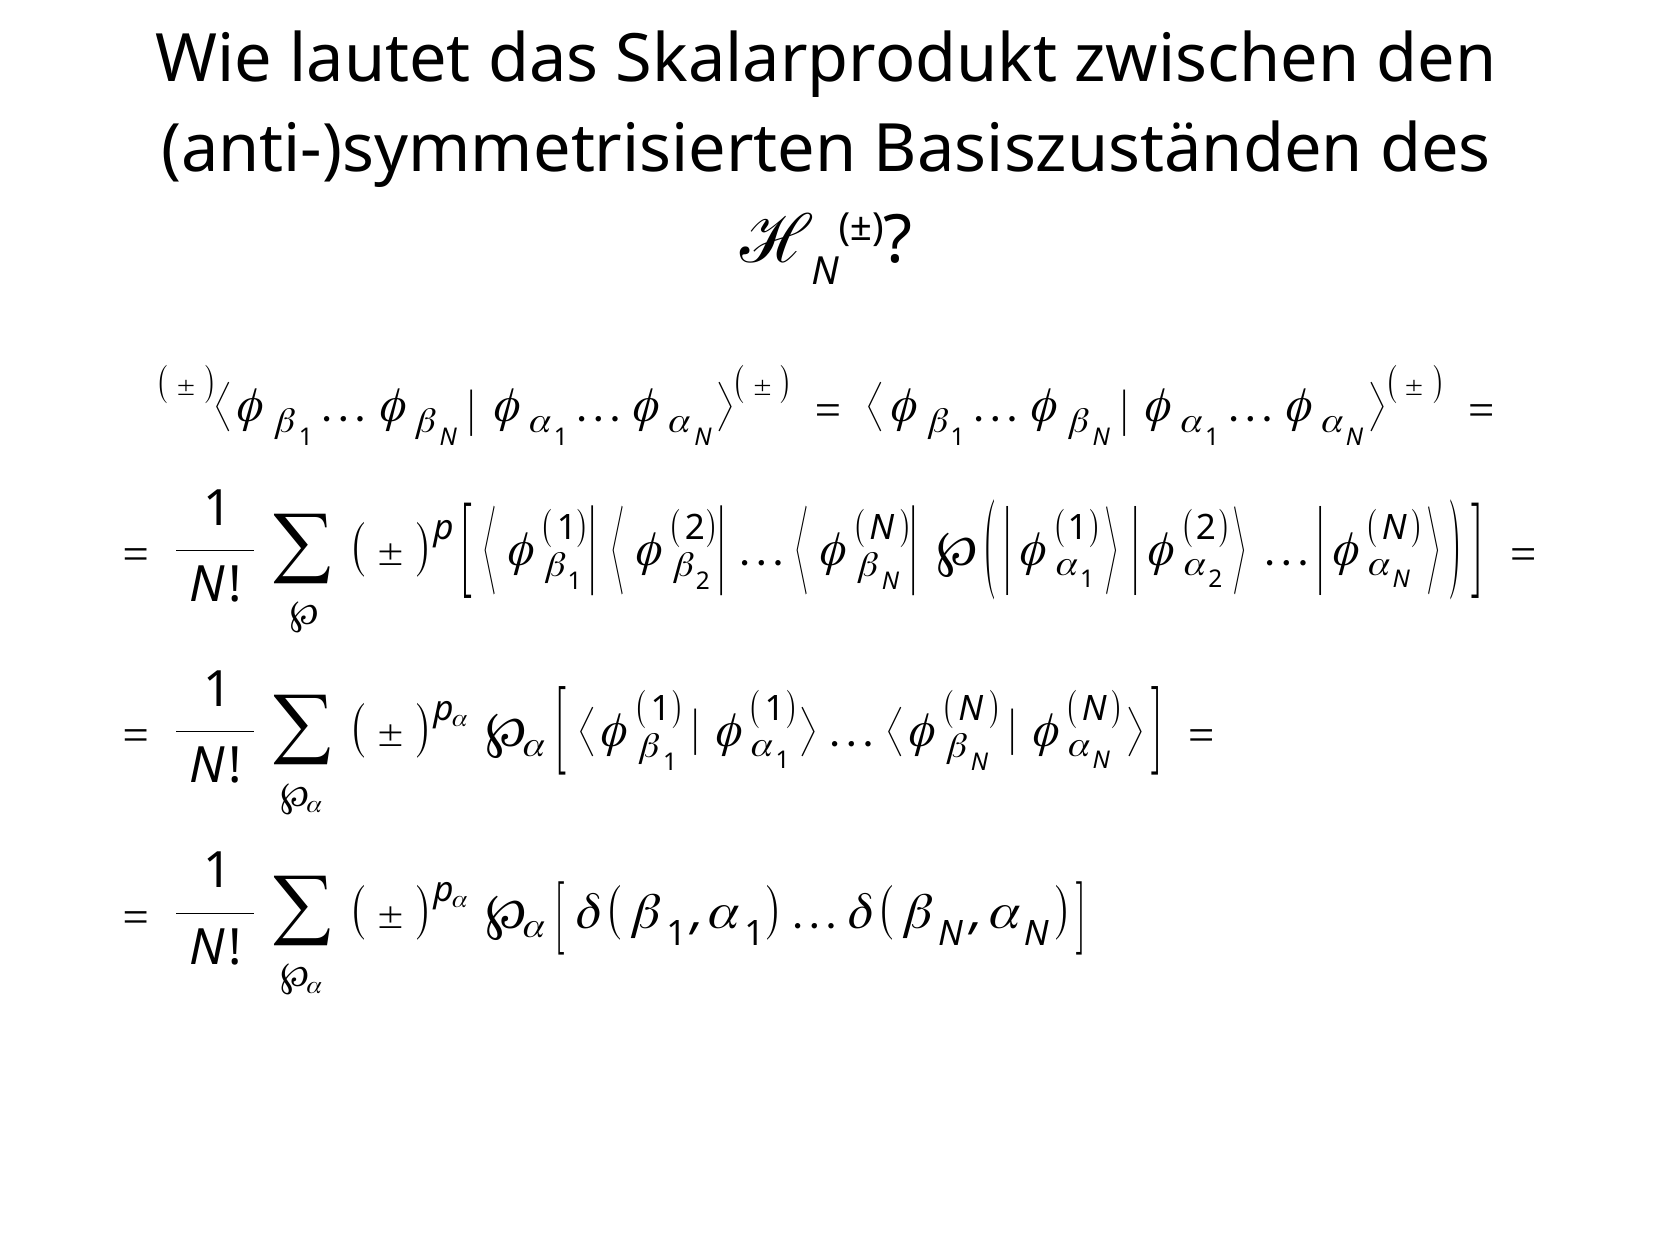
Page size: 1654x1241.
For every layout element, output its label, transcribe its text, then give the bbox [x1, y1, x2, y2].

title Wie lautet das Skalarprodukt zwischen den (anti-)symmetrisierten Basiszuständen des ℋN(±)? [82, 49, 1571, 257]
chart [109, 362, 1544, 996]
